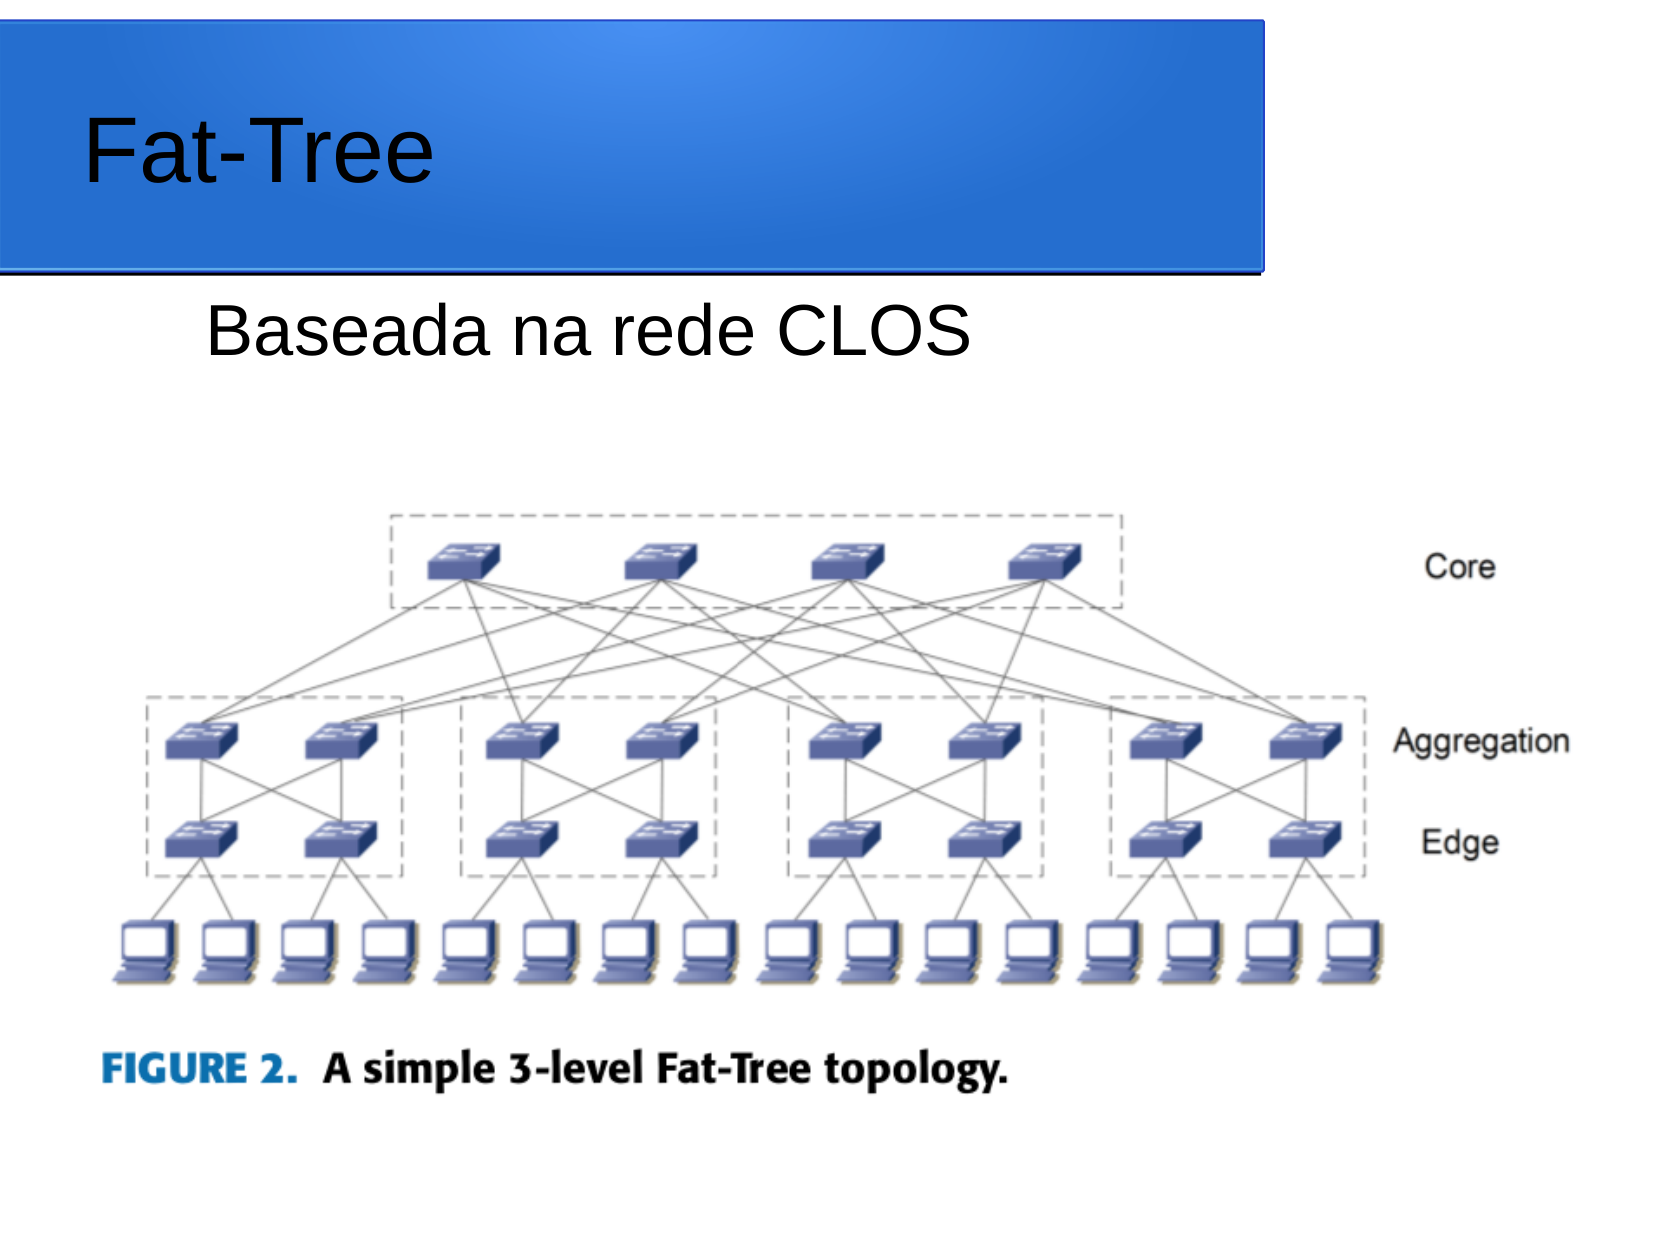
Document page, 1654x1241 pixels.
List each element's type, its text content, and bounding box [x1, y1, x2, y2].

picture [30, 456, 1621, 1144]
list Baseada na rede CLOS [135, 290, 1516, 456]
title Fat-Tree [82, 47, 1235, 252]
